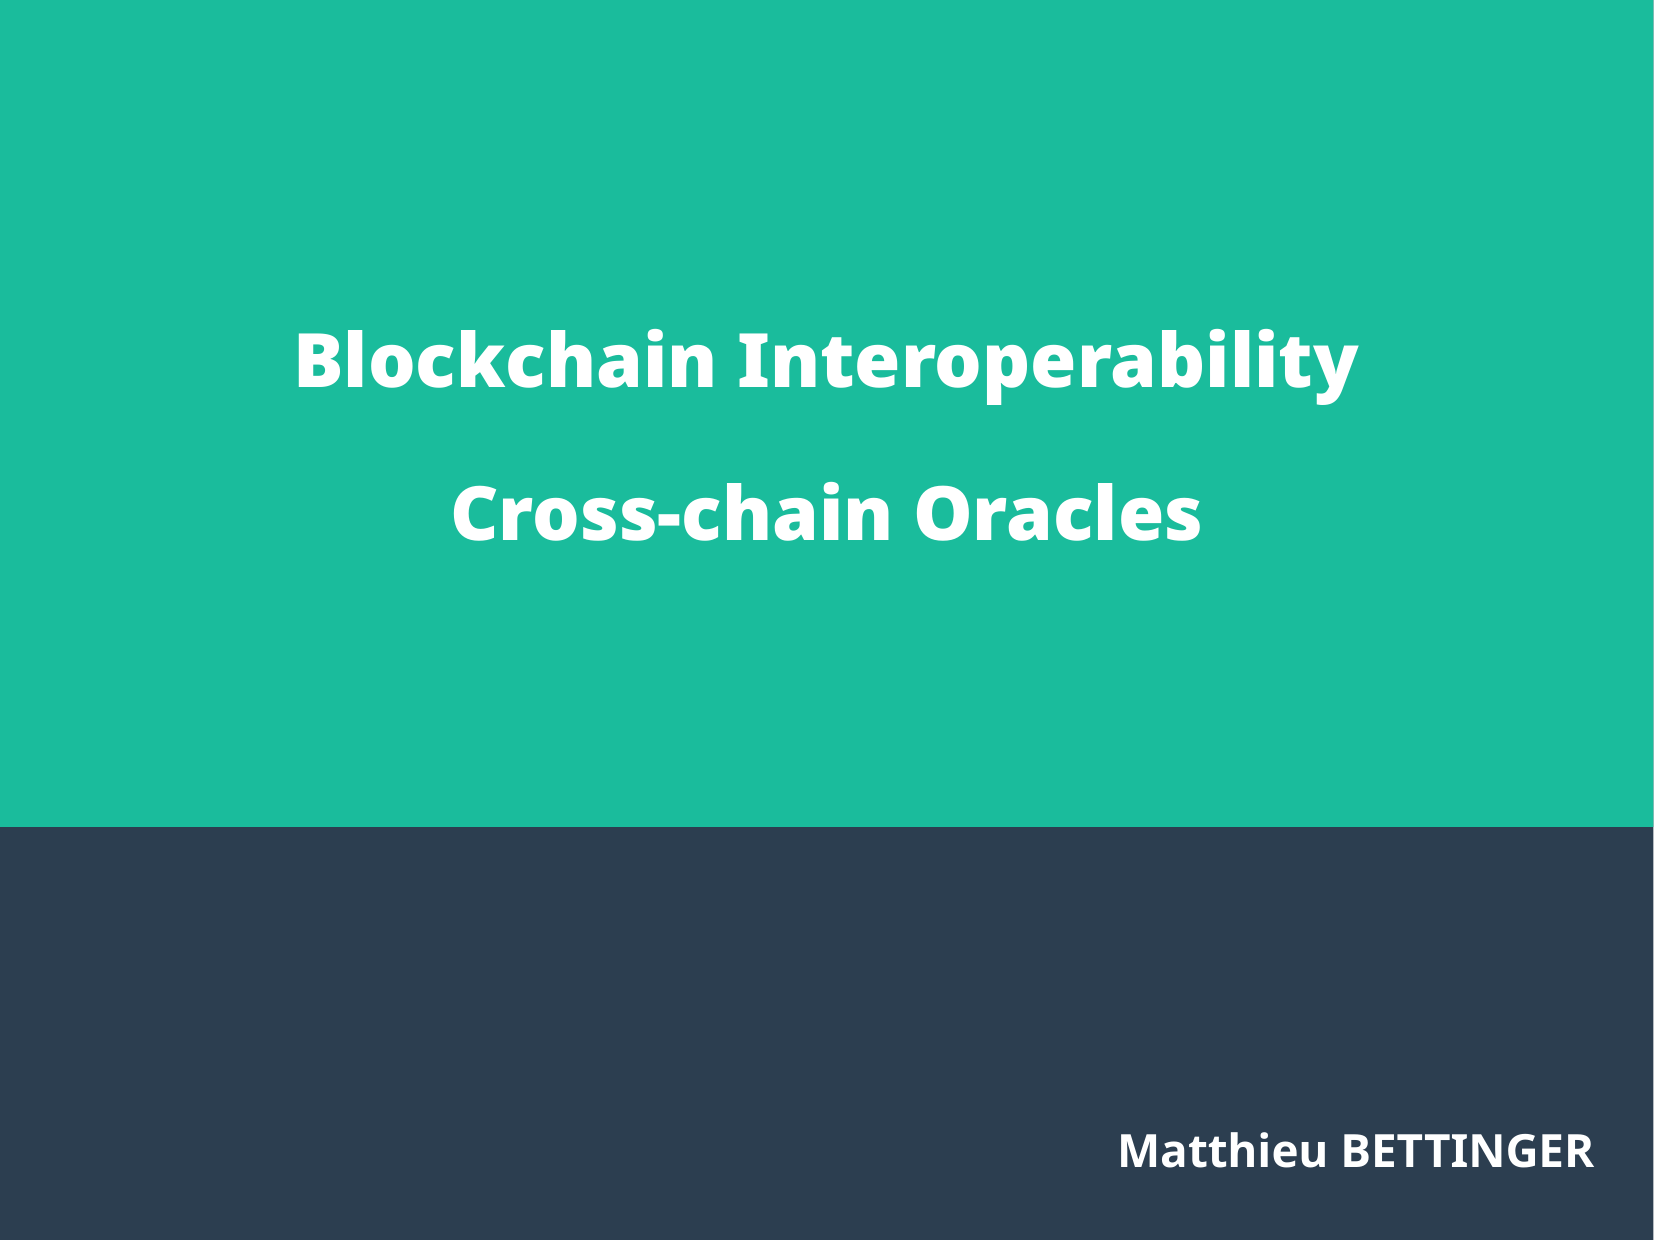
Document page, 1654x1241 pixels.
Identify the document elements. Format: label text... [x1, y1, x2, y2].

title Blockchain Interoperability Cross-chain Oracles [59, 267, 1595, 551]
subtitle Matthieu BETTINGER [59, 856, 1595, 1182]
